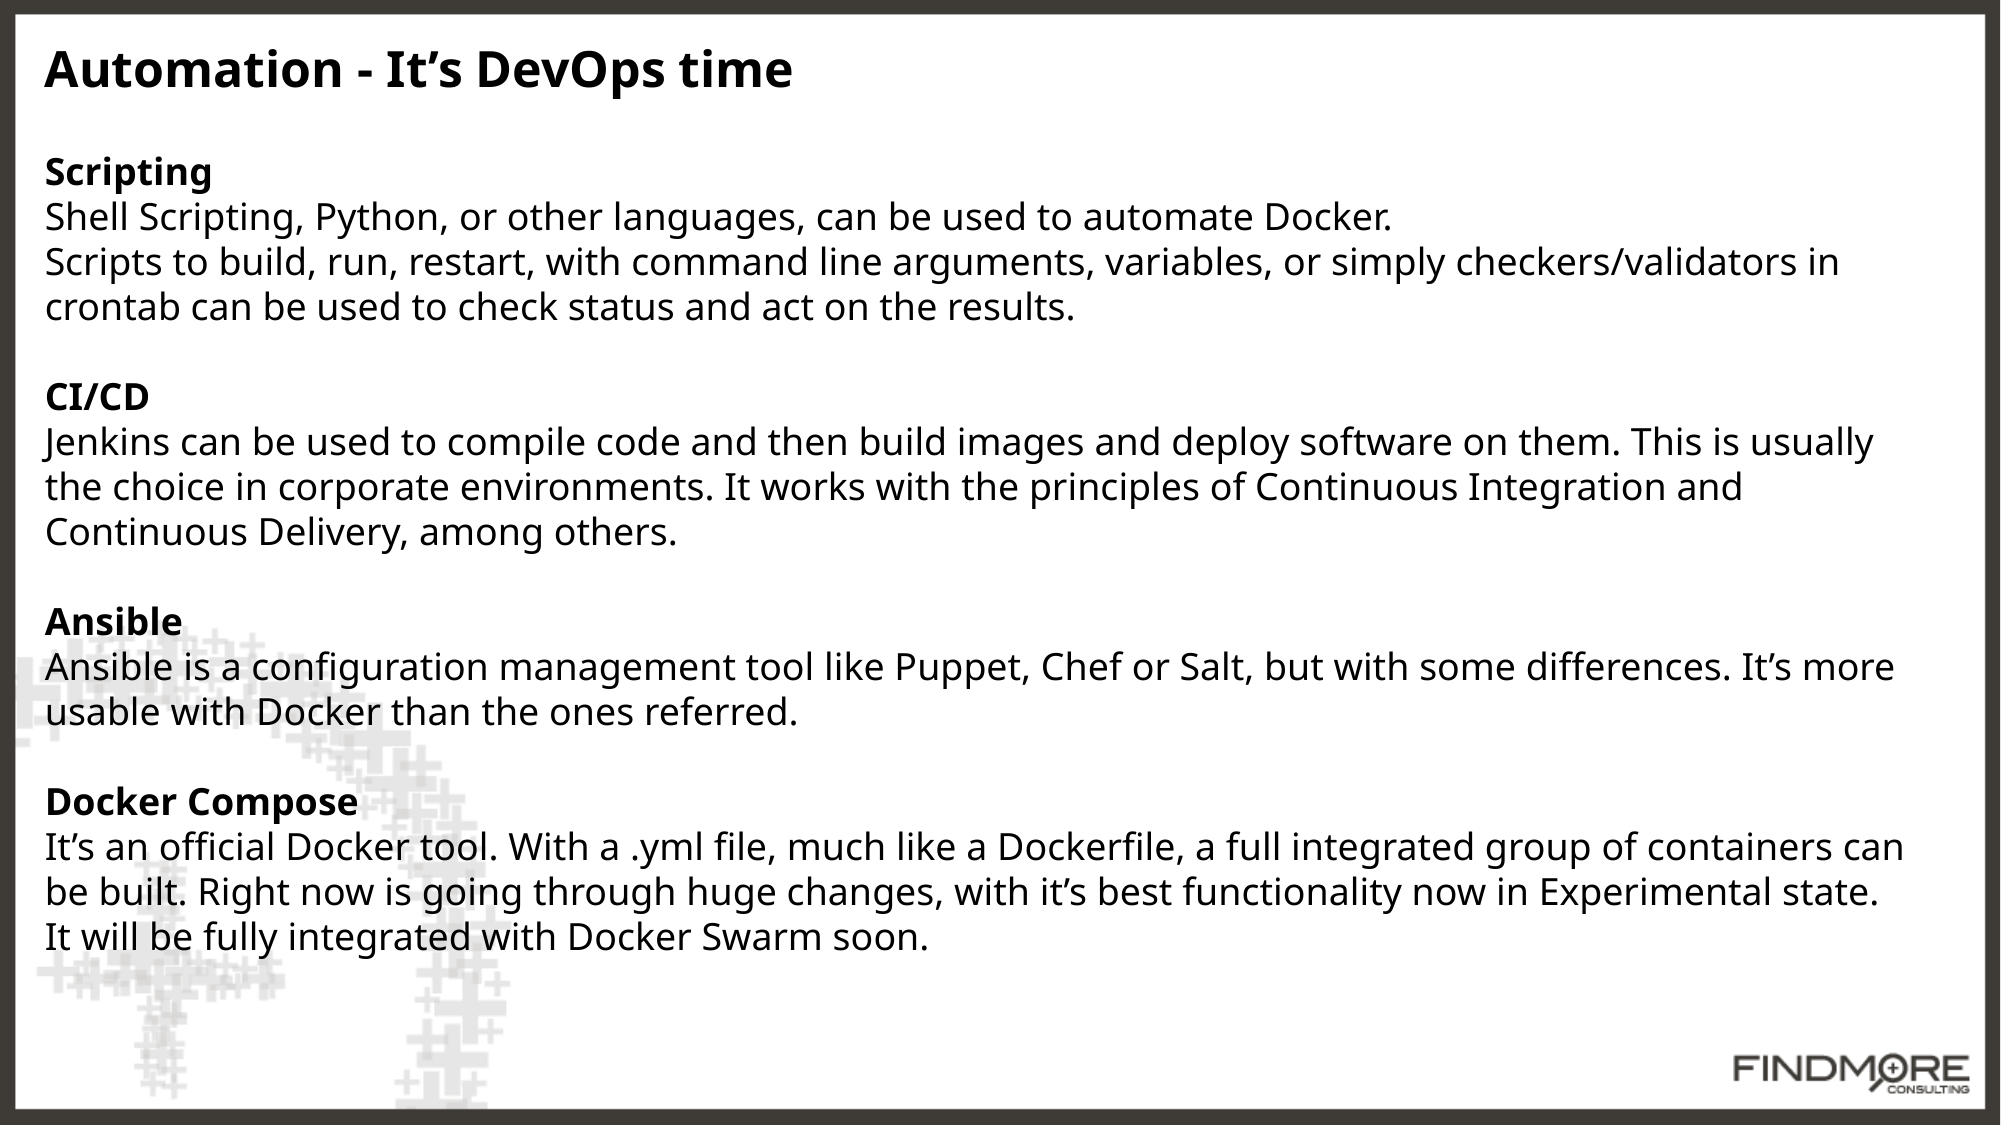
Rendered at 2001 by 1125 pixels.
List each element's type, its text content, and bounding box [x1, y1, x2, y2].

picture [0, 0, 2001, 1125]
text_box Automation - It’s DevOps time Scripting Shell Scripting, Python, or other languages, can be used to automate Docker. Scripts to build, run, restart, with command line arguments, variables, or simply checkers/validators in crontab can be used to check status and act on the results. CI/CD Jenkins can be used to compile code and then build images and deploy software on them. This is usually the choice in corporate environments. It works with the principles of Continuous Integration and Continuous Delivery, among others. Ansible Ansible is a configuration management tool like Puppet, Chef or Salt, but with some differences. It’s more usable with Docker than the ones referred. Docker Compose It’s an official Docker tool. With a .yml file, much like a Dockerfile, a full integrated group of containers can be built. Right now is going through huge changes, with it’s best functionality now in Experimental state. It will be fully integrated with Docker Swarm soon. [29, 30, 1950, 1024]
